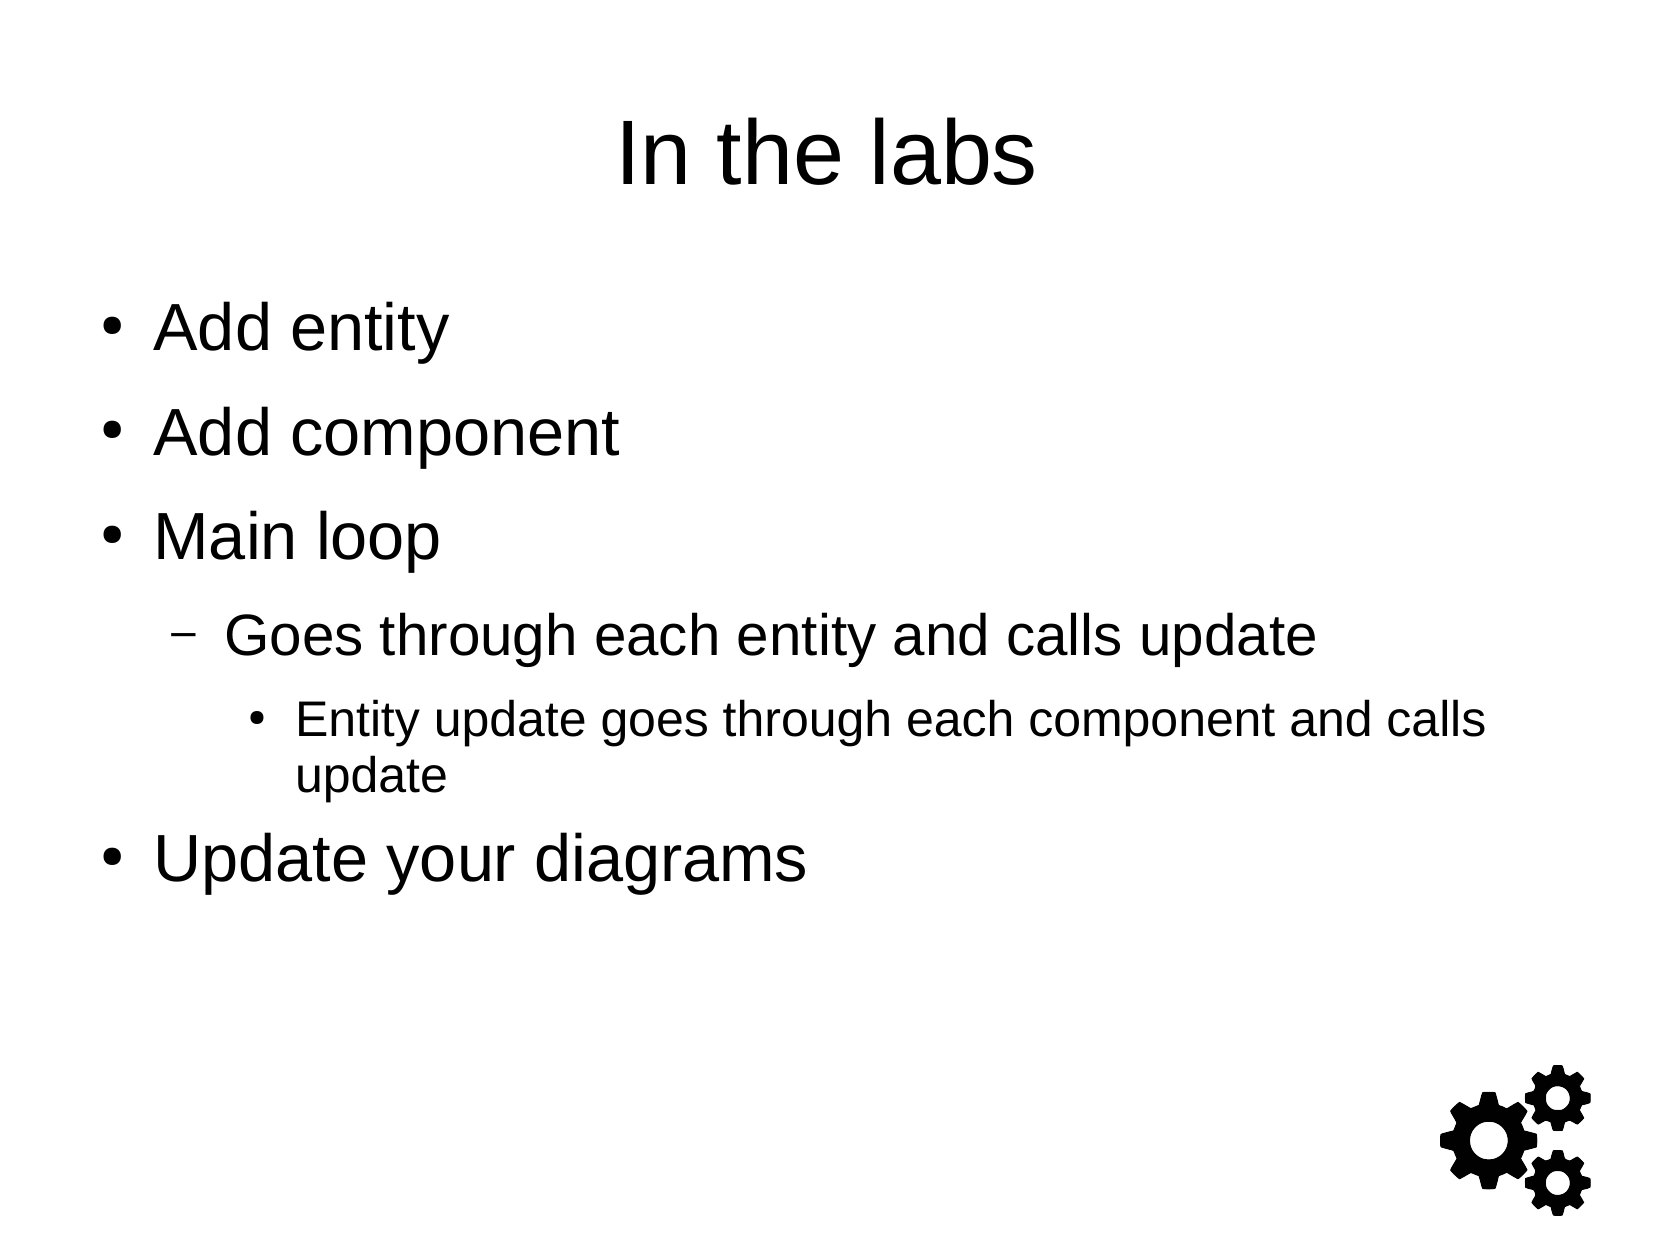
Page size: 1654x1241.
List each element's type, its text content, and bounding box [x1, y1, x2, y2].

title In the labs [82, 49, 1571, 257]
picture [1440, 1065, 1591, 1216]
list Add entity Add component Main loop Goes through each entity and calls update Entity update goes through each component and calls update Update your diagrams [82, 290, 1571, 1010]
